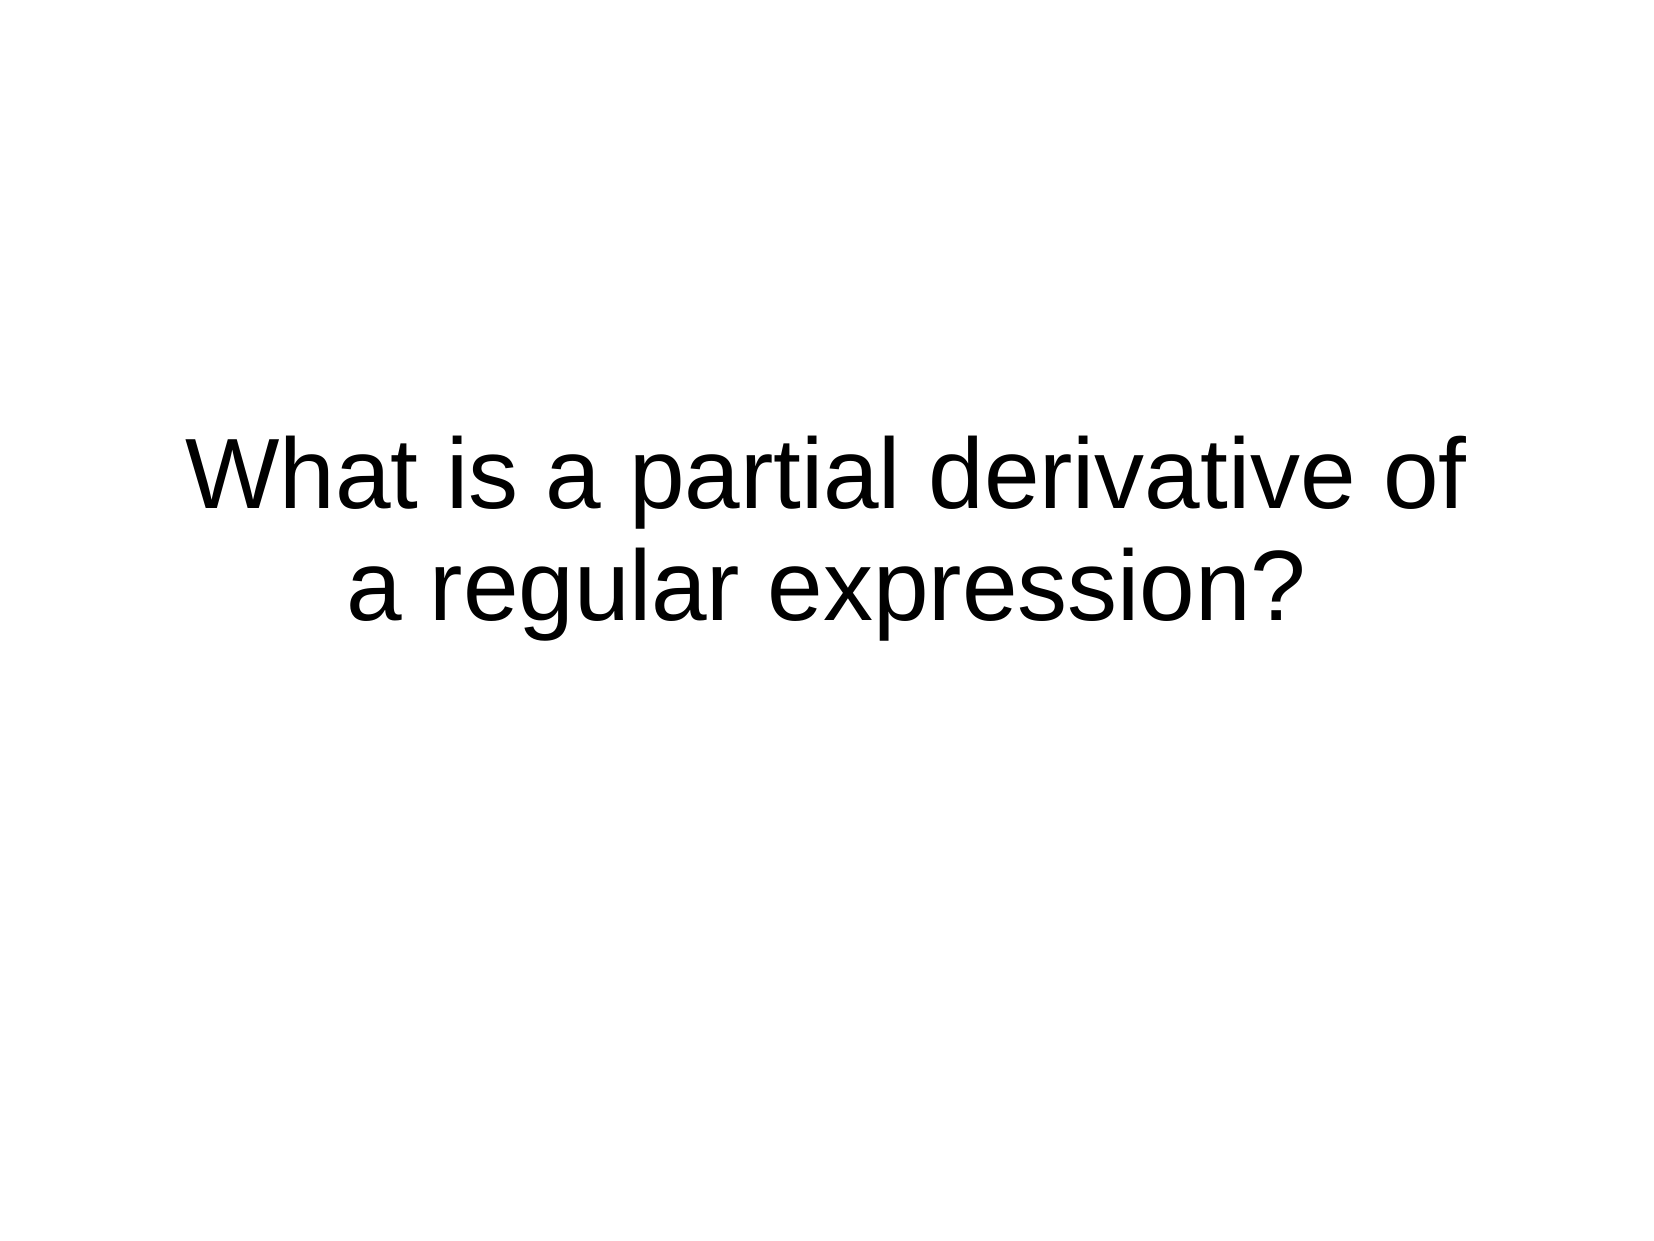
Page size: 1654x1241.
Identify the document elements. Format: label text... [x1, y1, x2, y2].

subtitle What is a partial derivative of a regular expression? [82, 49, 1571, 1010]
